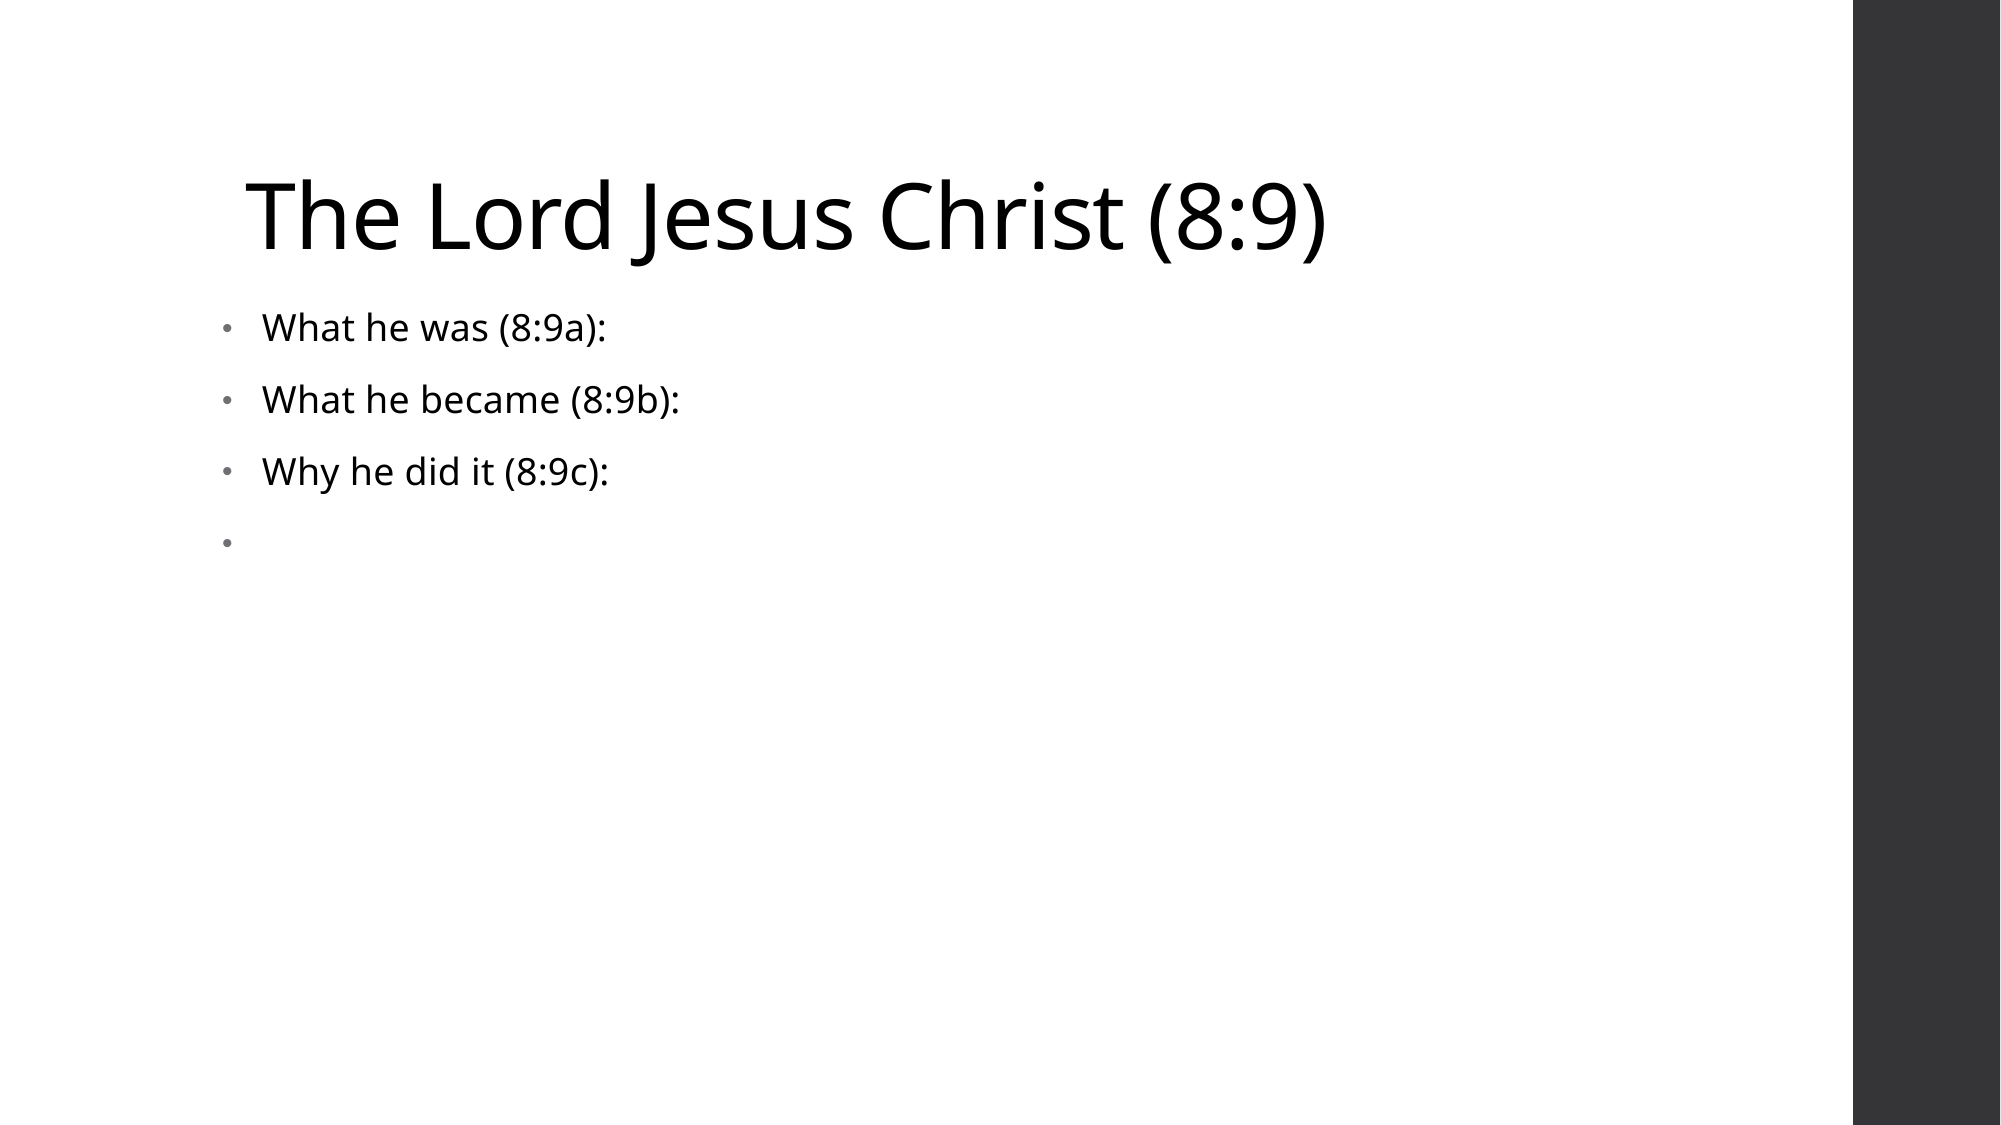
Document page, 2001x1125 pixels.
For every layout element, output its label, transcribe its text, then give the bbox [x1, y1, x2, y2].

title The Lord Jesus Christ (8:9) [206, 60, 1797, 278]
list What he was (8:9a): What he became (8:9b): Why he did it (8:9c): [206, 299, 1617, 1014]
